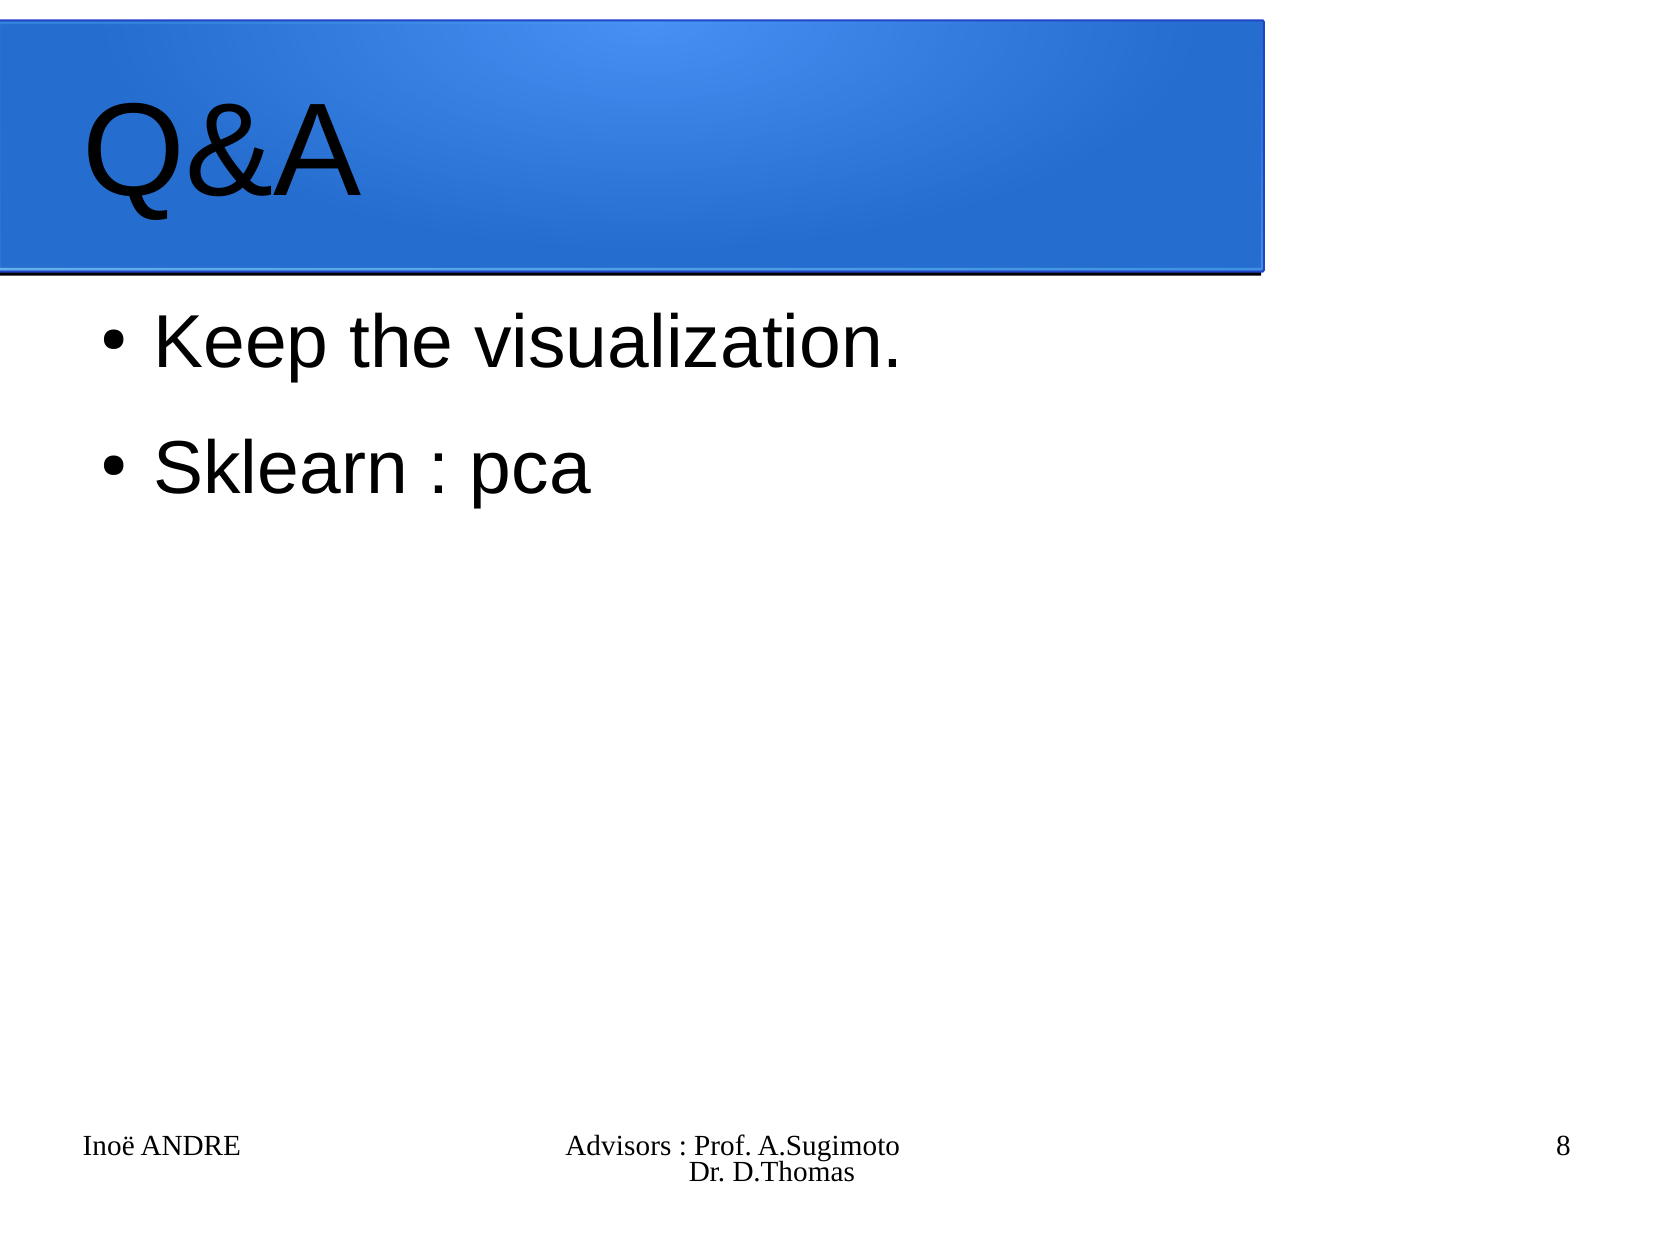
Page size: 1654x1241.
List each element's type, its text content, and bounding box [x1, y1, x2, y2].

list Keep the visualization. Sklearn : pca [82, 299, 1561, 1051]
title Q&A [82, 47, 1235, 252]
